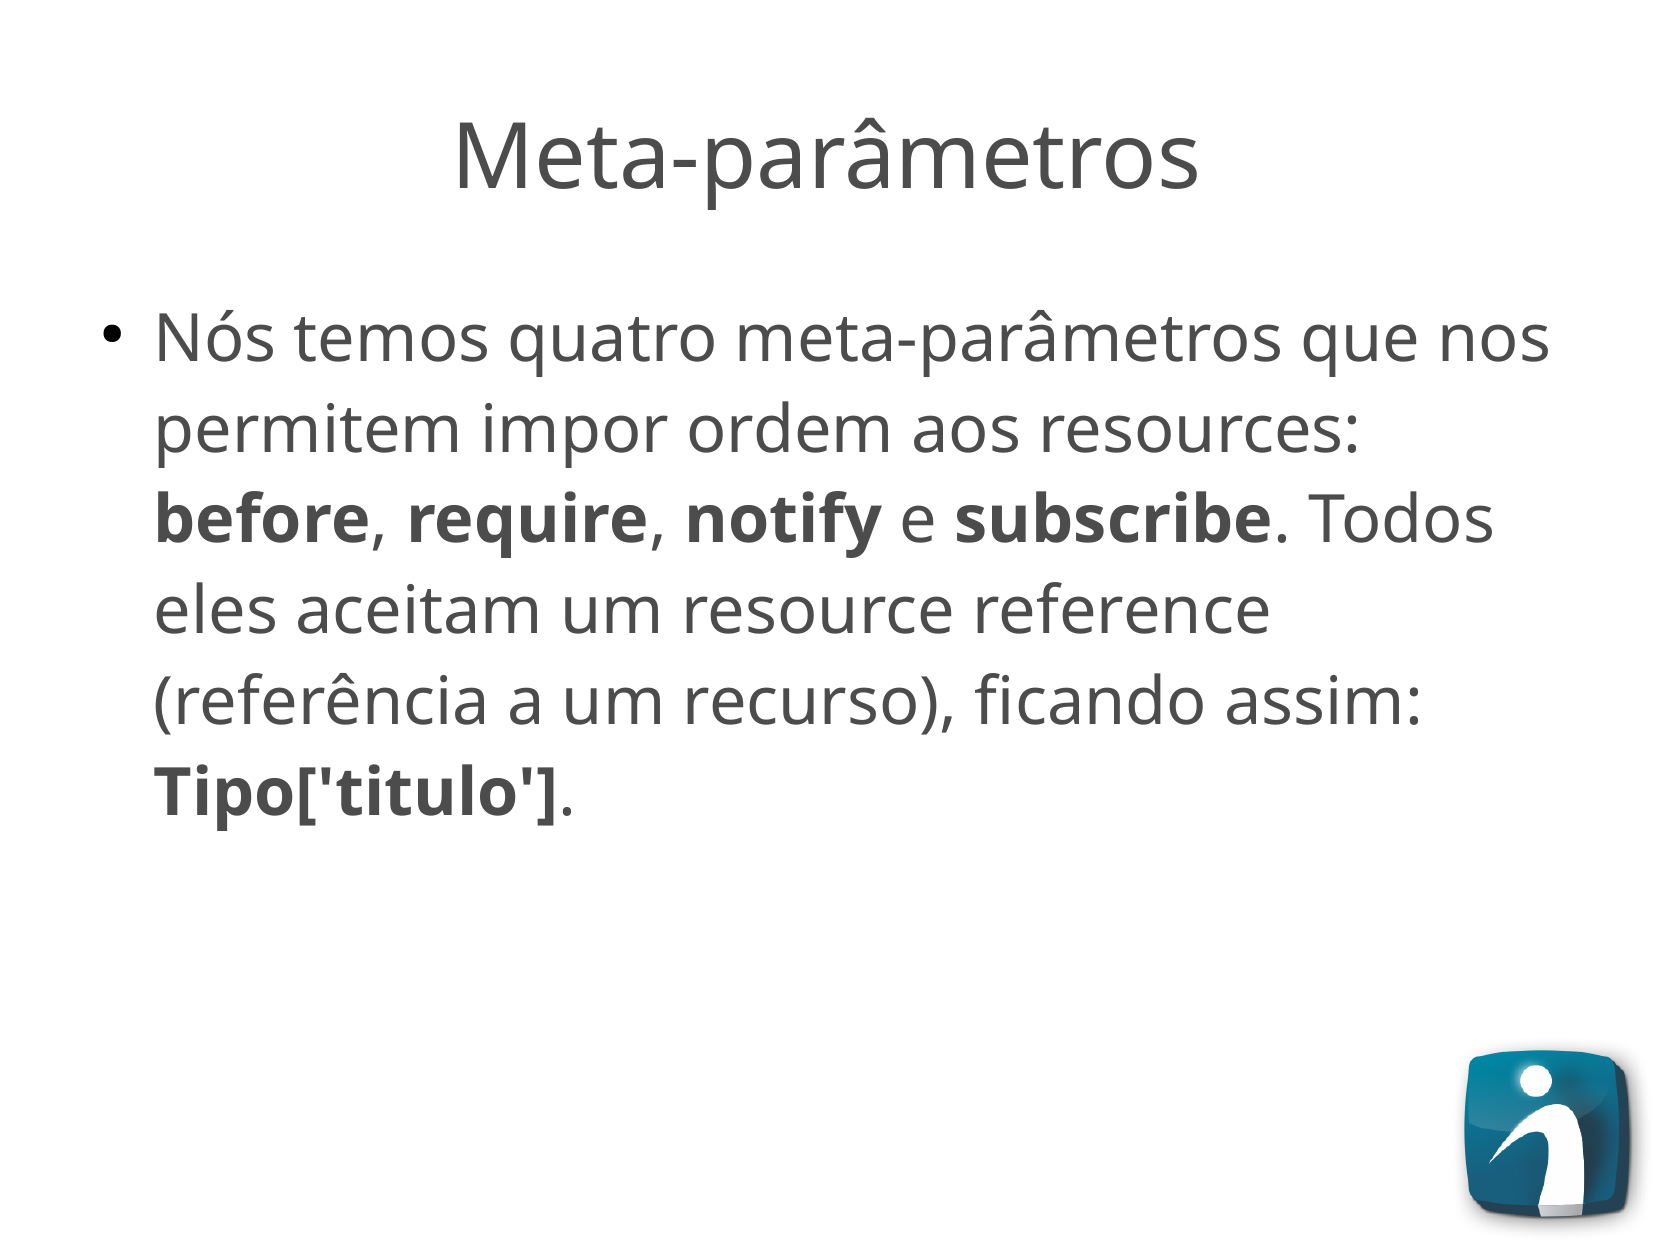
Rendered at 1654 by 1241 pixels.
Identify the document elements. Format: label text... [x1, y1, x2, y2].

title Meta-parâmetros [82, 49, 1571, 257]
picture [1447, 1035, 1654, 1241]
list Nós temos quatro meta-parâmetros que nos permitem impor ordem aos resources: before, require, notify e subscribe. Todos eles aceitam um resource reference (referência a um recurso), ficando assim: Tipo['titulo']. [82, 290, 1571, 1010]
